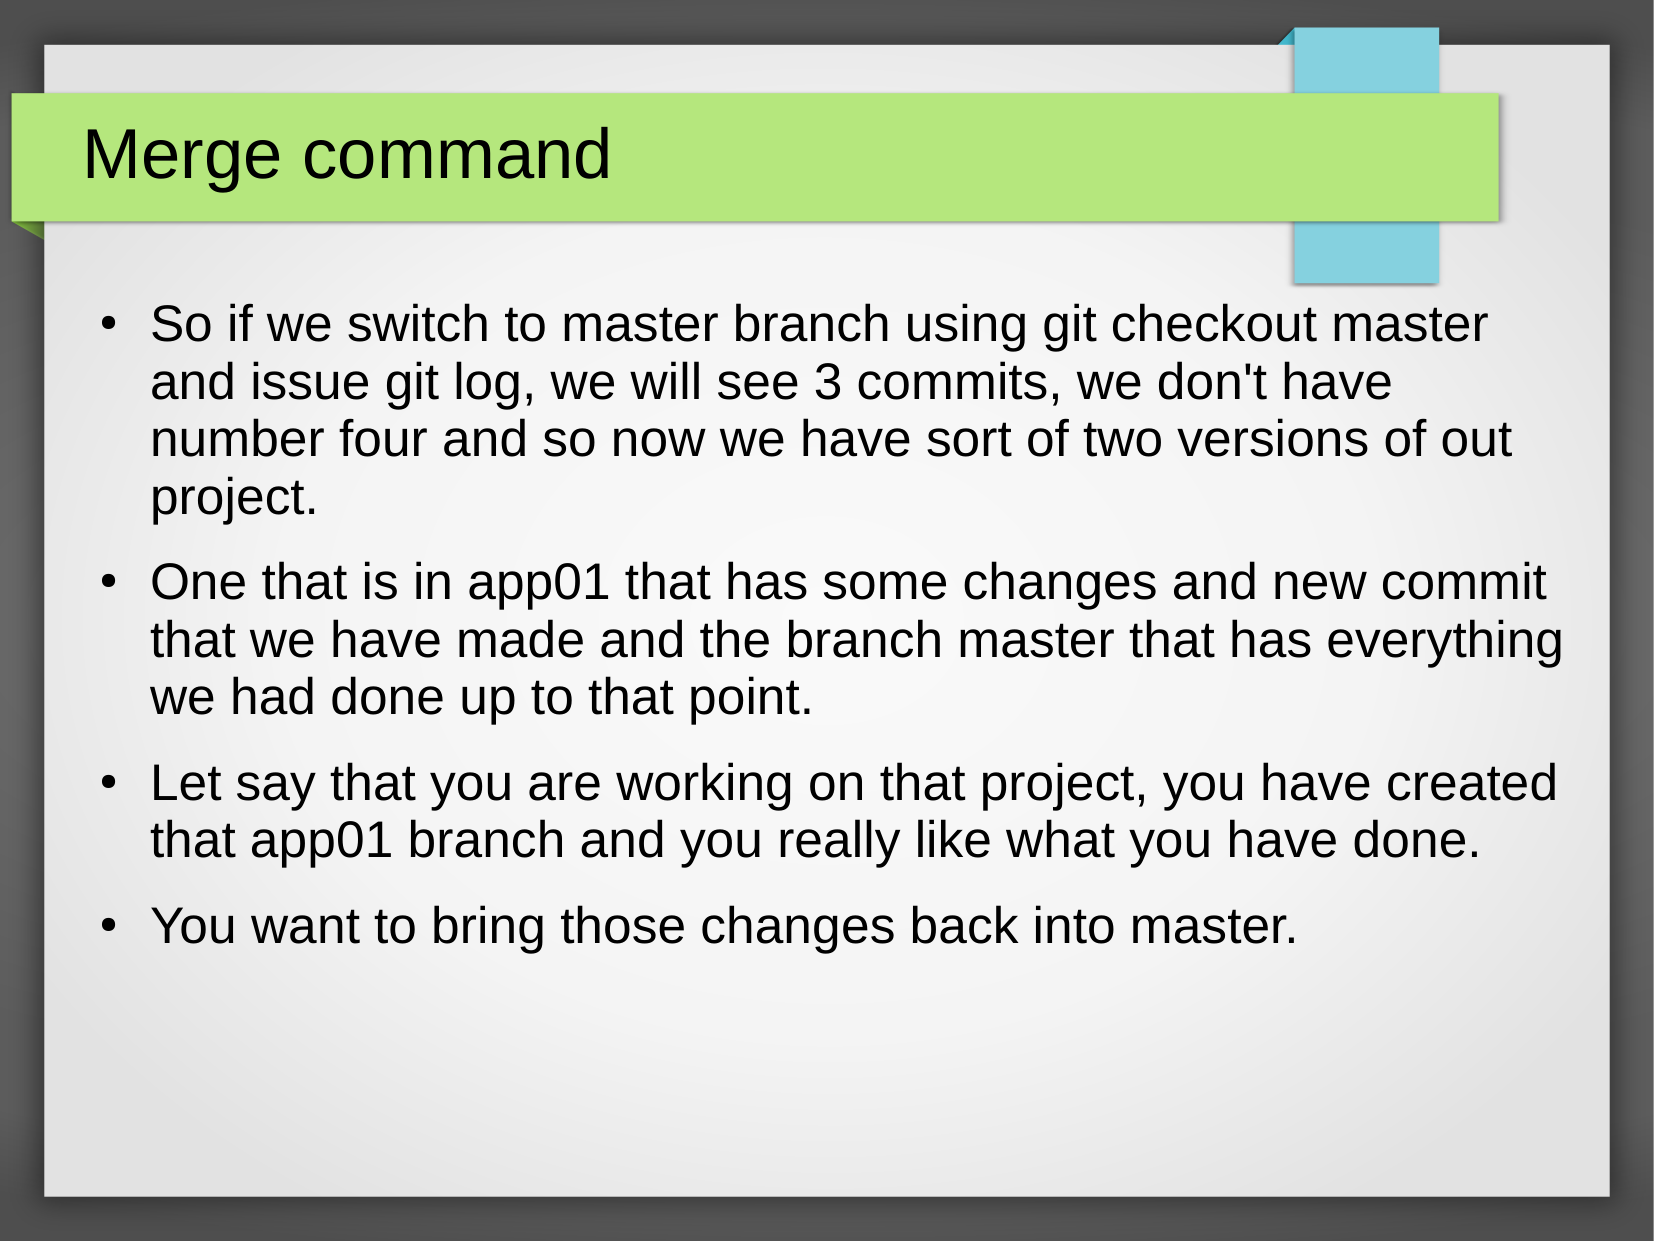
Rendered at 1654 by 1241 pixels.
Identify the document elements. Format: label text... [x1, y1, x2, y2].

title Merge command [82, 94, 1264, 213]
list So if we switch to master branch using git checkout master and issue git log, we will see 3 commits, we don't have number four and so now we have sort of two versions of out project. One that is in app01 that has some changes and new commit that we have made and the branch master that has everything we had done up to that point. Let say that you are working on that project, you have created that app01 branch and you really like what you have done. You want to bring those changes back into master. [82, 295, 1571, 1015]
picture [0, 0, 1654, 1241]
